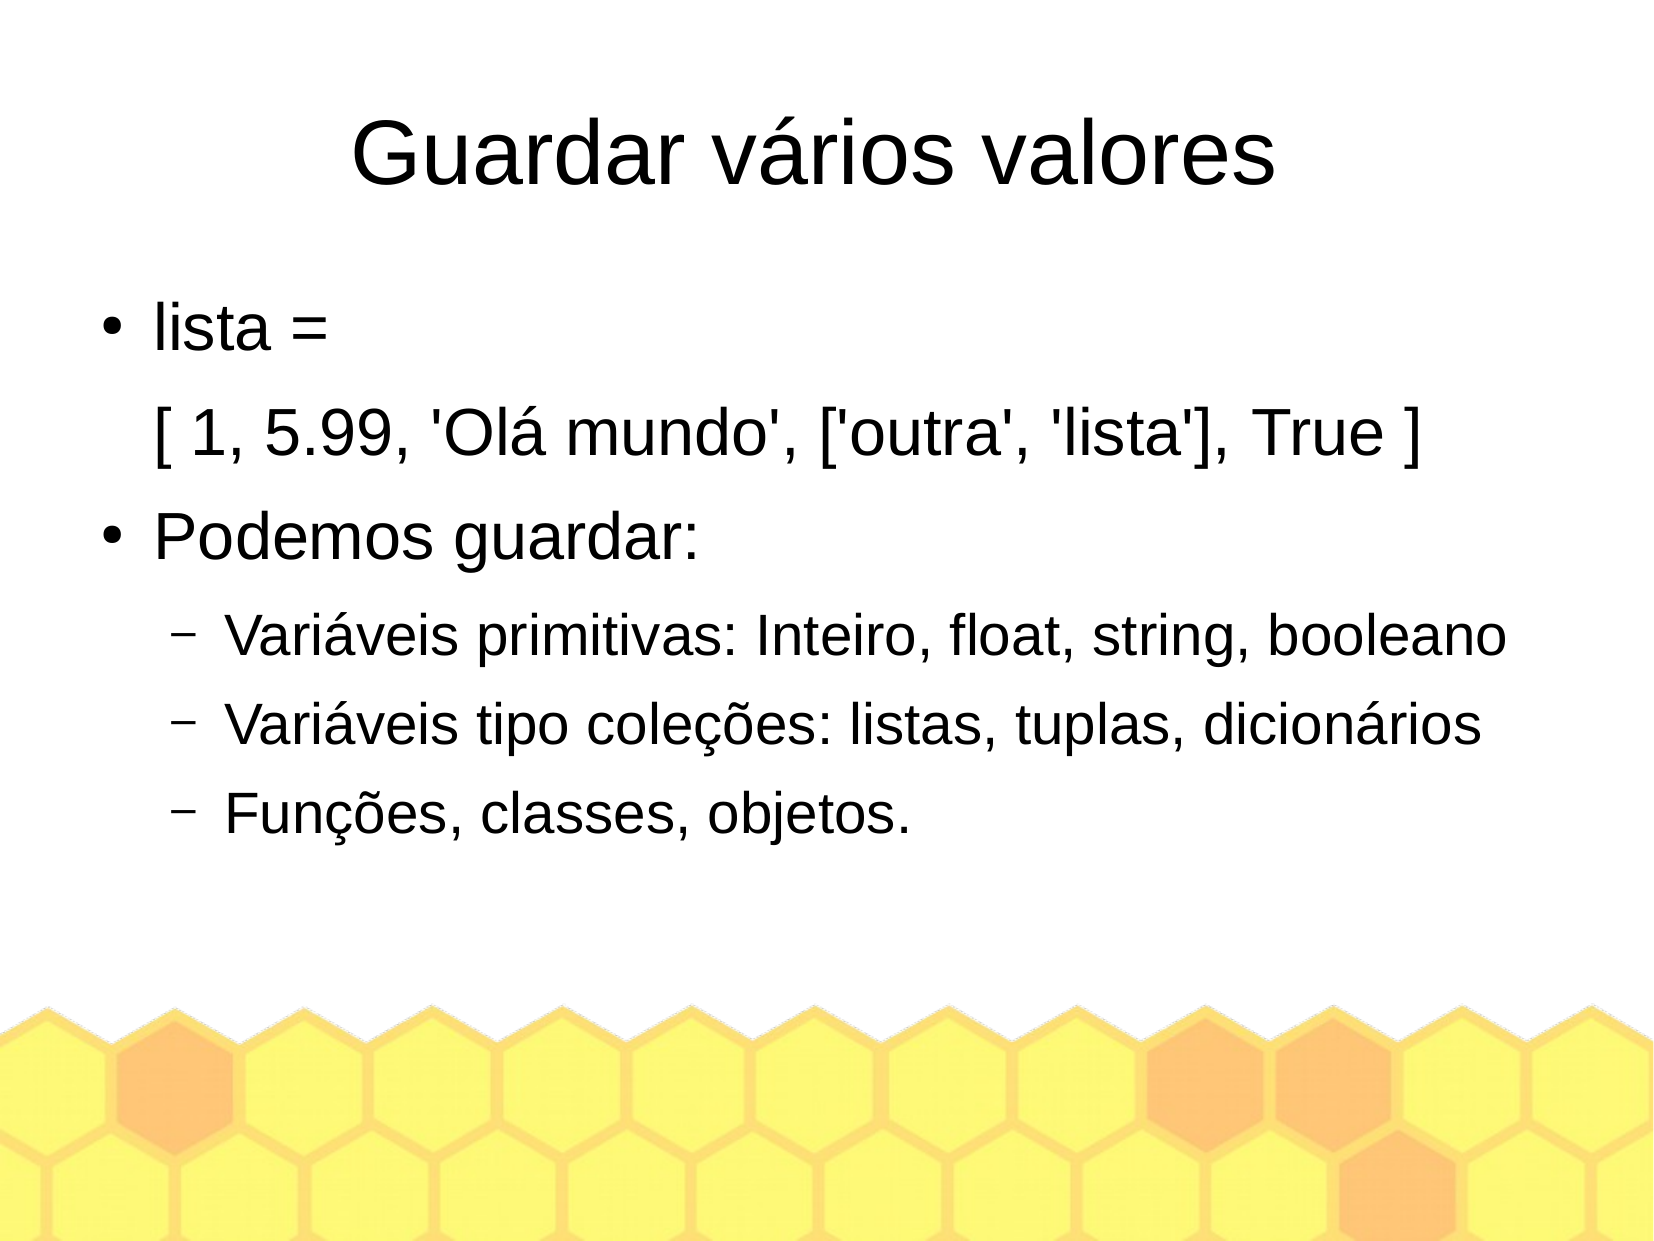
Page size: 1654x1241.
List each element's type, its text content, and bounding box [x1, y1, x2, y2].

picture [0, 1001, 1654, 1241]
title Guardar vários valores [82, 49, 1571, 257]
list lista = [ 1, 5.99, 'Olá mundo', ['outra', 'lista'], True ] Podemos guardar: Variáveis primitivas: Inteiro, float, string, booleano Variáveis tipo coleções: listas, tuplas, dicionários Funções, classes, objetos. [82, 290, 1571, 1010]
